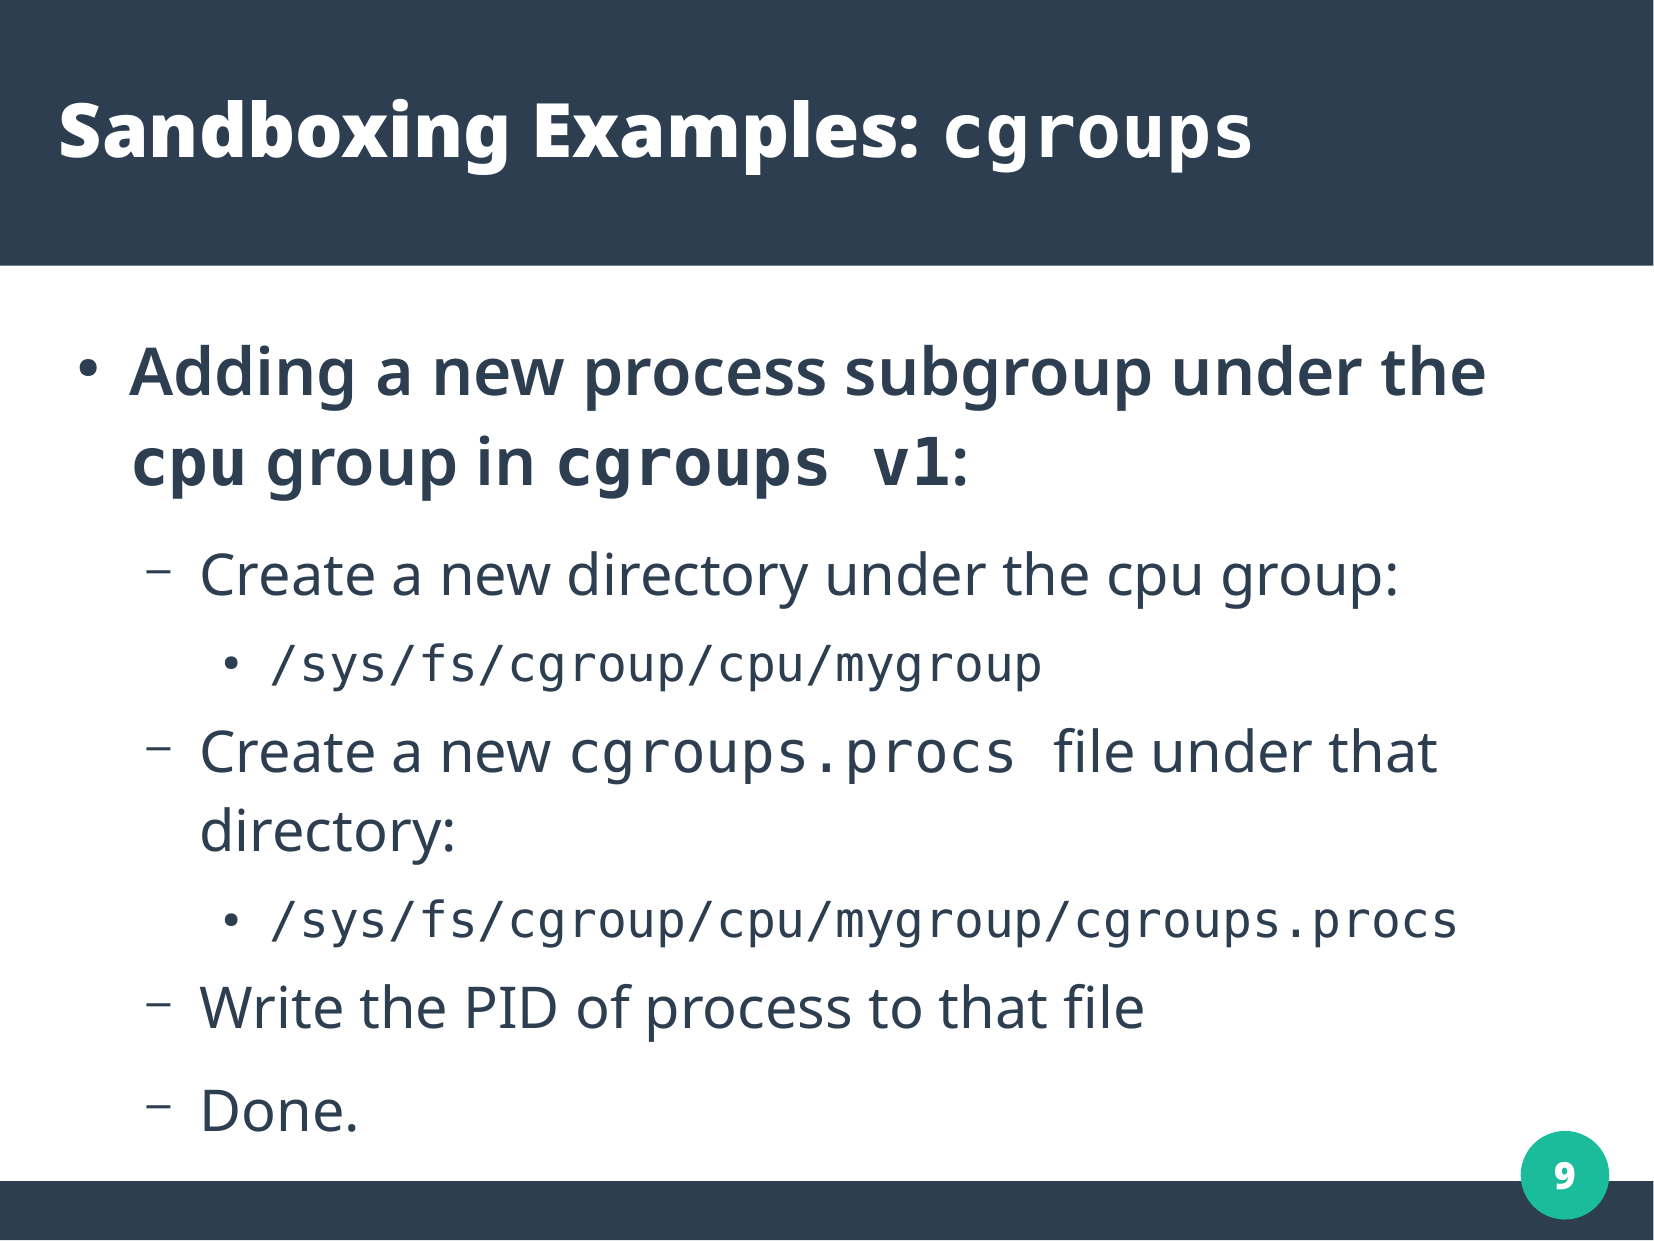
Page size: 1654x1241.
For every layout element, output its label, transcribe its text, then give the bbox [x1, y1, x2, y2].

list Adding a new process subgroup under the cpu group in cgroups v1: Create a new directory under the cpu group: /sys/fs/cgroup/cpu/mygroup Create a new cgroups.procs file under that directory: /sys/fs/cgroup/cpu/mygroup/cgroups.procs Write the PID of process to that file Done. [59, 324, 1595, 1152]
title Sandboxing Examples: cgroups [59, 49, 1595, 207]
